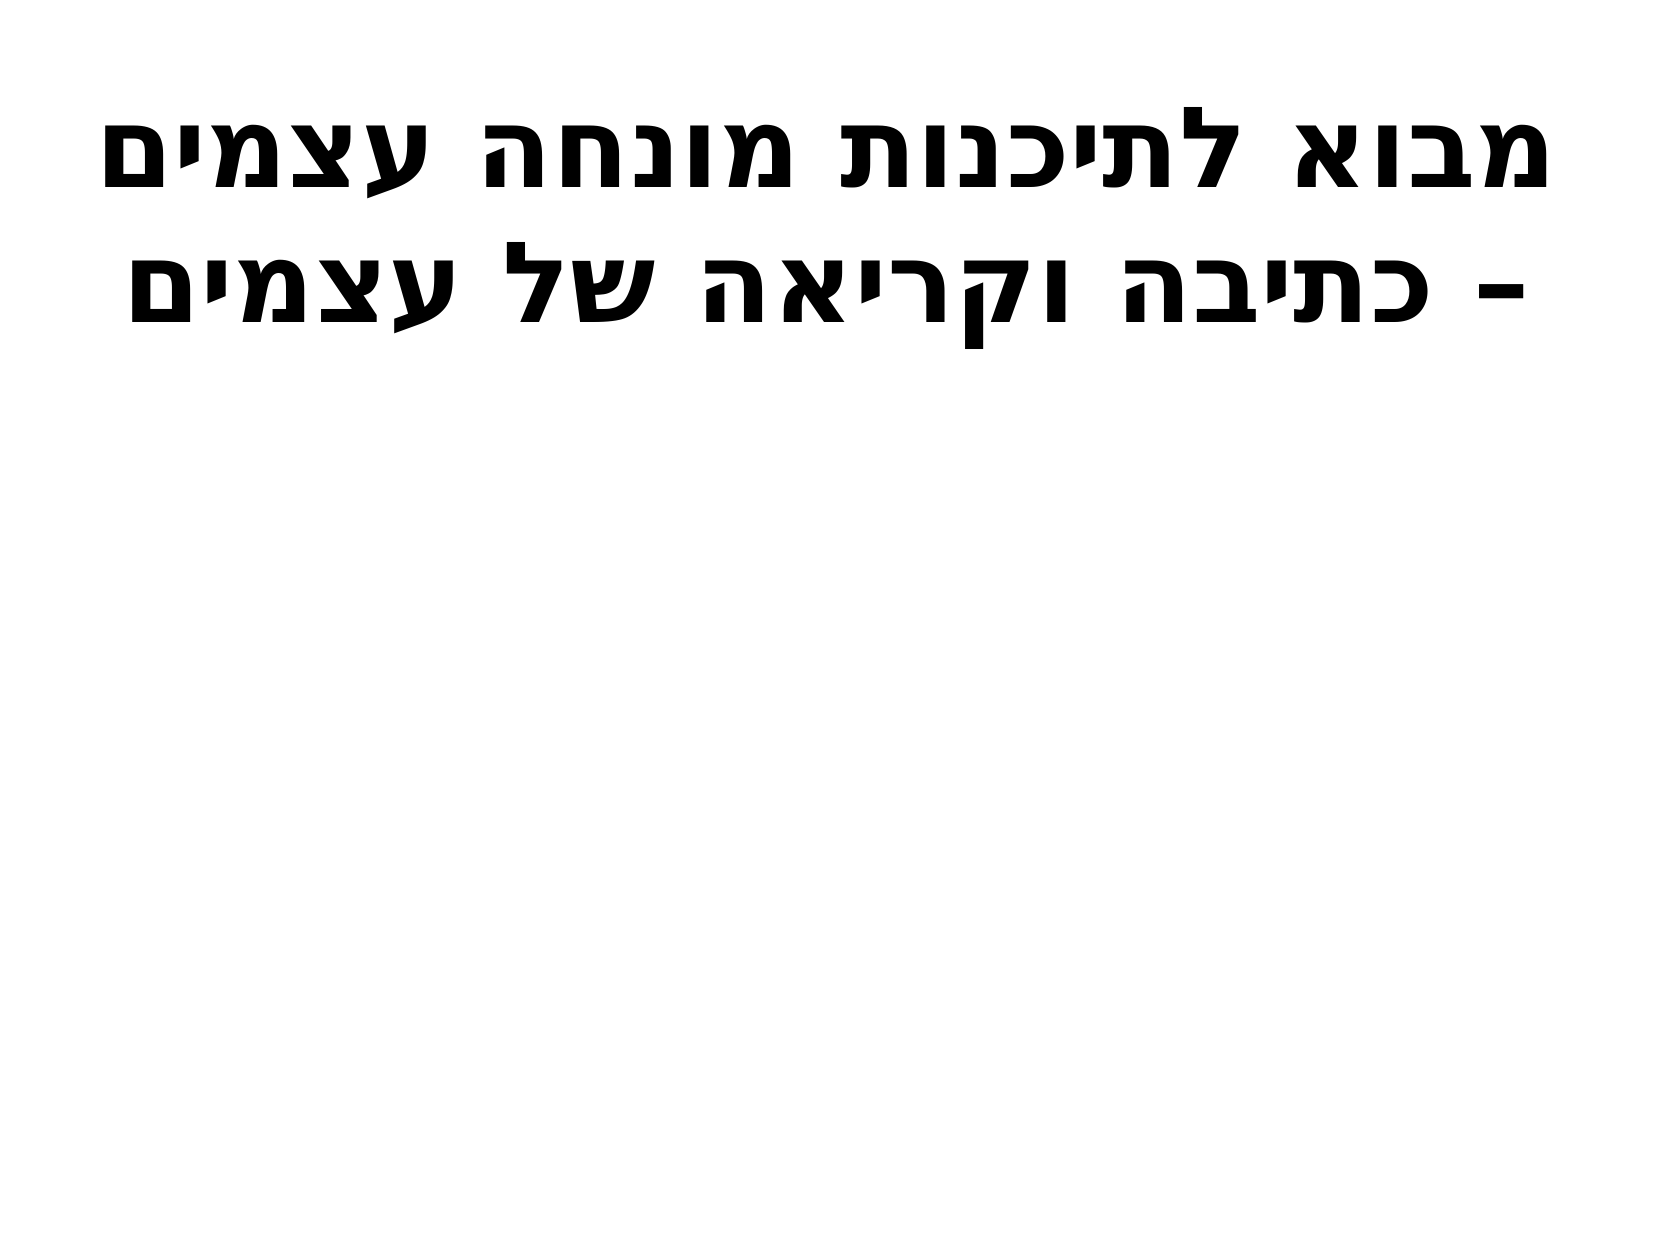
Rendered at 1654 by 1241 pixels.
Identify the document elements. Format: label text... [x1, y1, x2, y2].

title מבוא לתיכנות מונחה עצמים – כתיבה וקריאה של עצמים [82, 75, 1571, 346]
